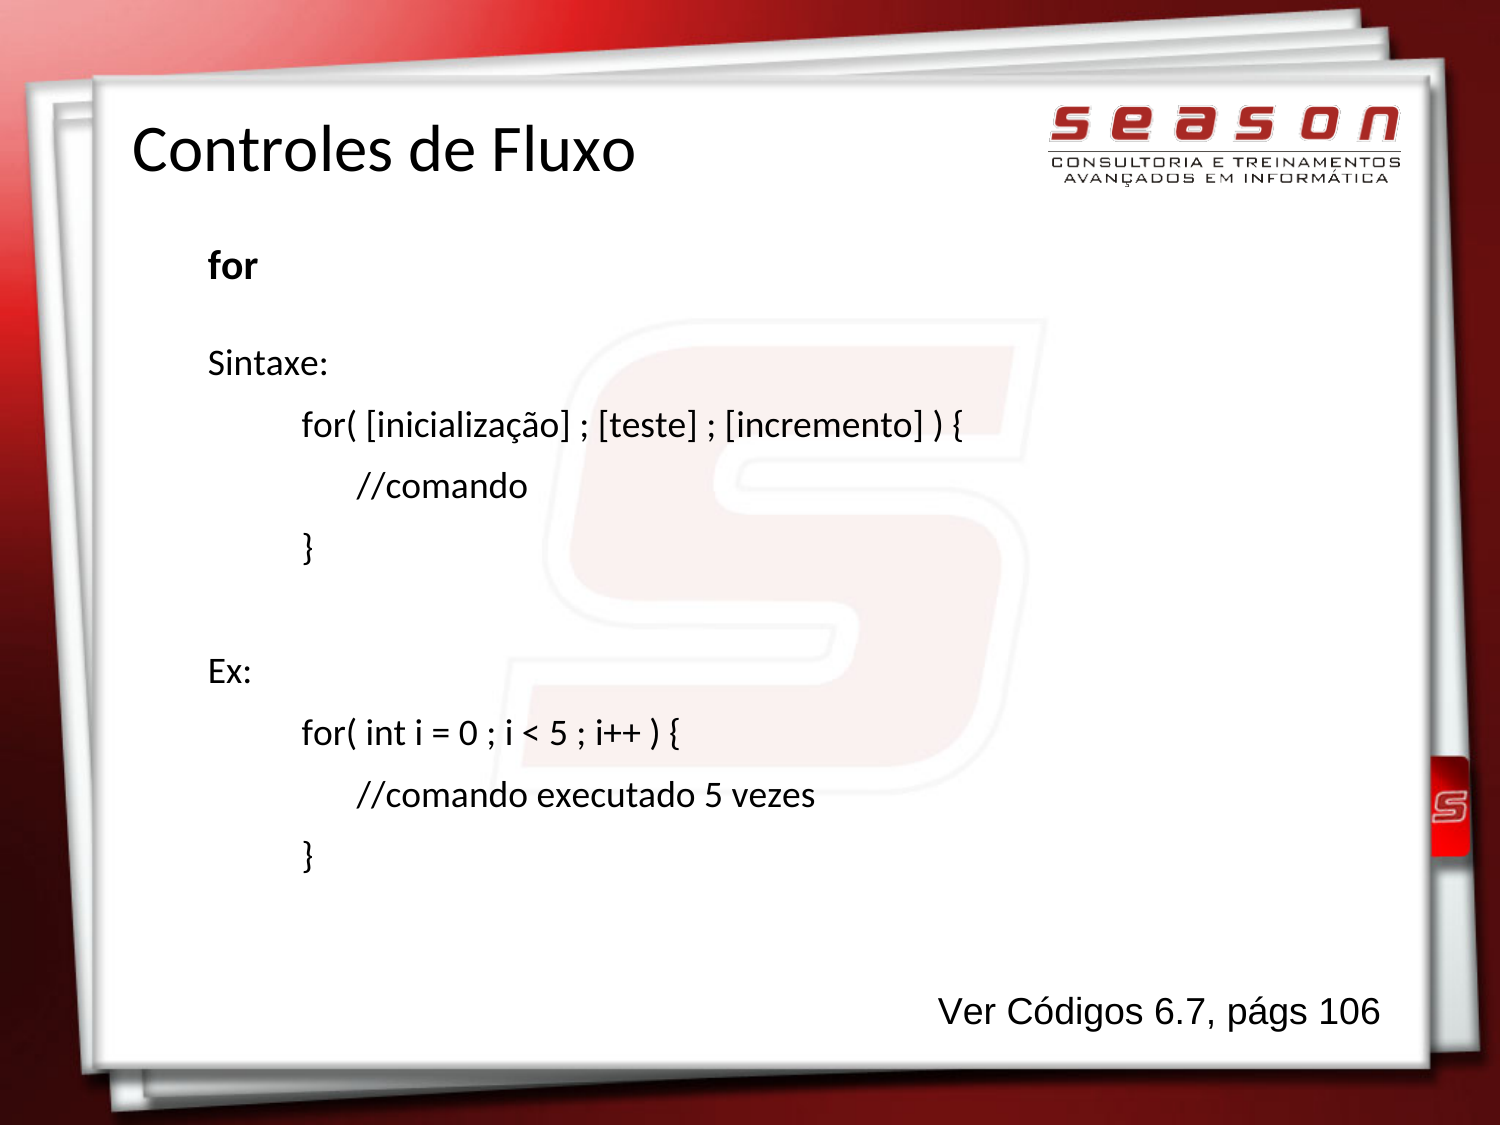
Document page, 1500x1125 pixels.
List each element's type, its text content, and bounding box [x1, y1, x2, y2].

title Controles de Fluxo [118, 33, 1394, 257]
text_box Ver Códigos 6.7, págs 106 [708, 979, 1396, 1040]
text_box Sintaxe: for( [inicialização] ; [teste] ; [incremento] ) { //comando } Ex: for( int i = 0 ; i < 5 ; i++ ) { //comando executado 5 vezes } [207, 337, 1328, 877]
text_box for [207, 231, 1328, 296]
picture [0, 0, 1500, 1125]
